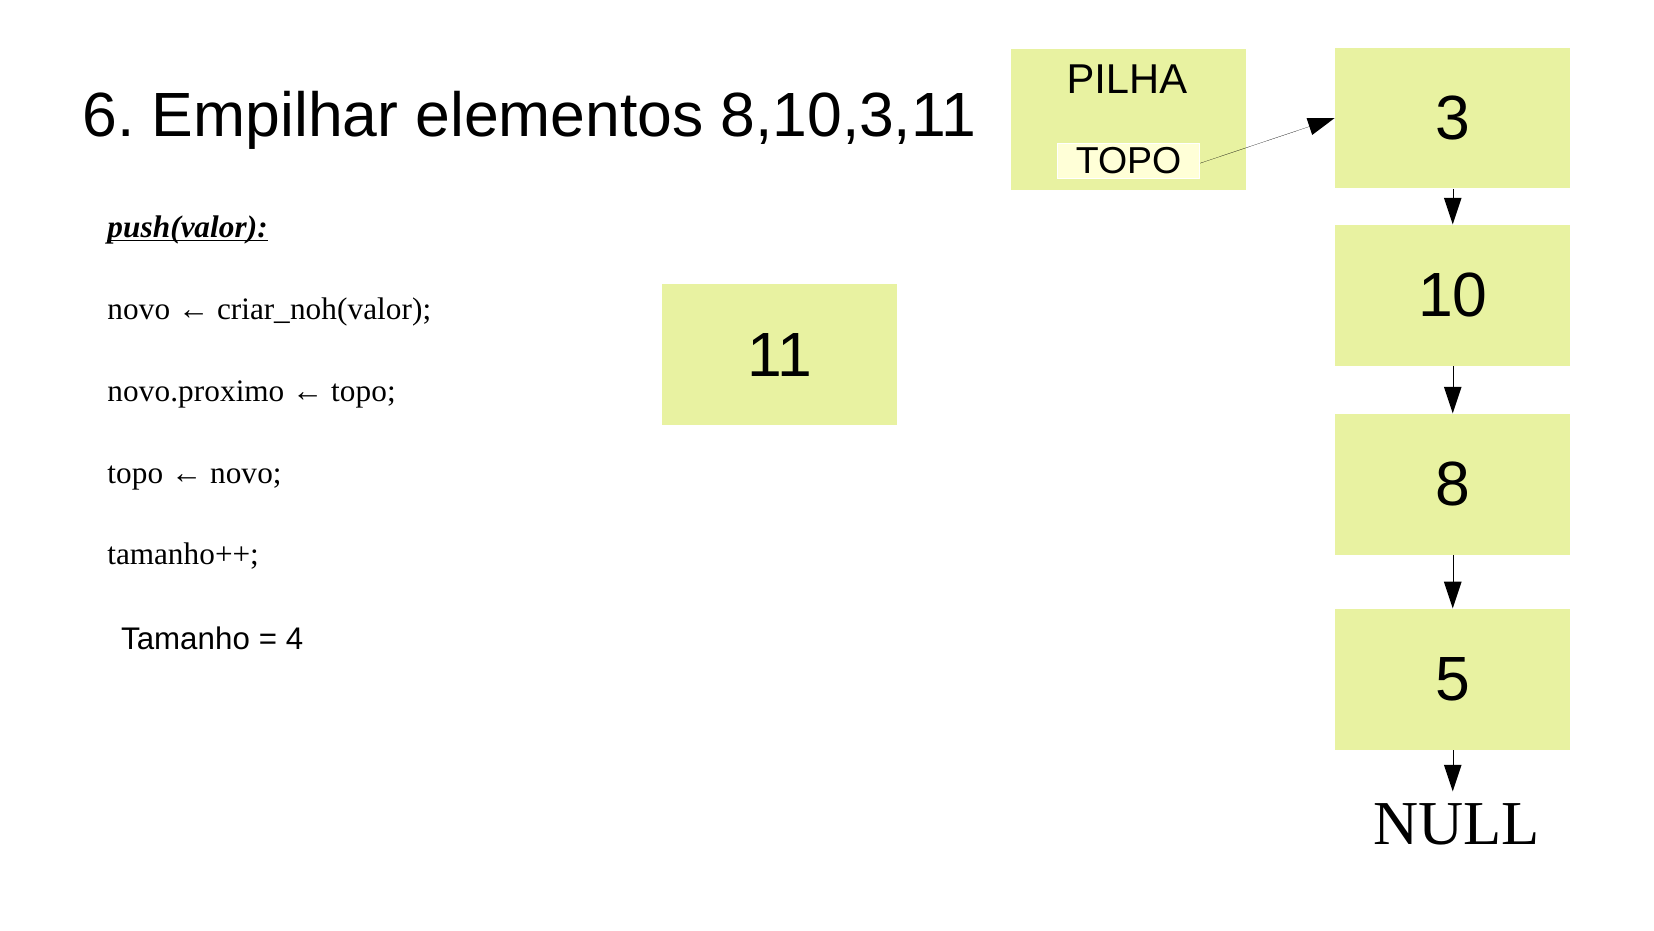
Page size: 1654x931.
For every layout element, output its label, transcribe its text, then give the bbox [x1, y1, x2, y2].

text_box 8 [1334, 413, 1571, 556]
text_box 3 [1334, 47, 1571, 189]
text_box 5 [1334, 608, 1571, 751]
text_box Tamanho = 4 [106, 614, 321, 664]
text_box 10 [1334, 224, 1571, 367]
title 6. Empilhar elementos 8,10,3,11 [82, 37, 1571, 193]
text_box NULL [1358, 781, 1560, 863]
text_box push(valor): novo ← criar_noh(valor); novo.proximo ← topo; topo ← novo; tamanho++; [92, 199, 544, 579]
text_box 11 [661, 283, 898, 426]
text_box PILHA [1051, 48, 1206, 110]
text_box TOPO [1057, 143, 1200, 179]
text_box [1010, 48, 1247, 191]
